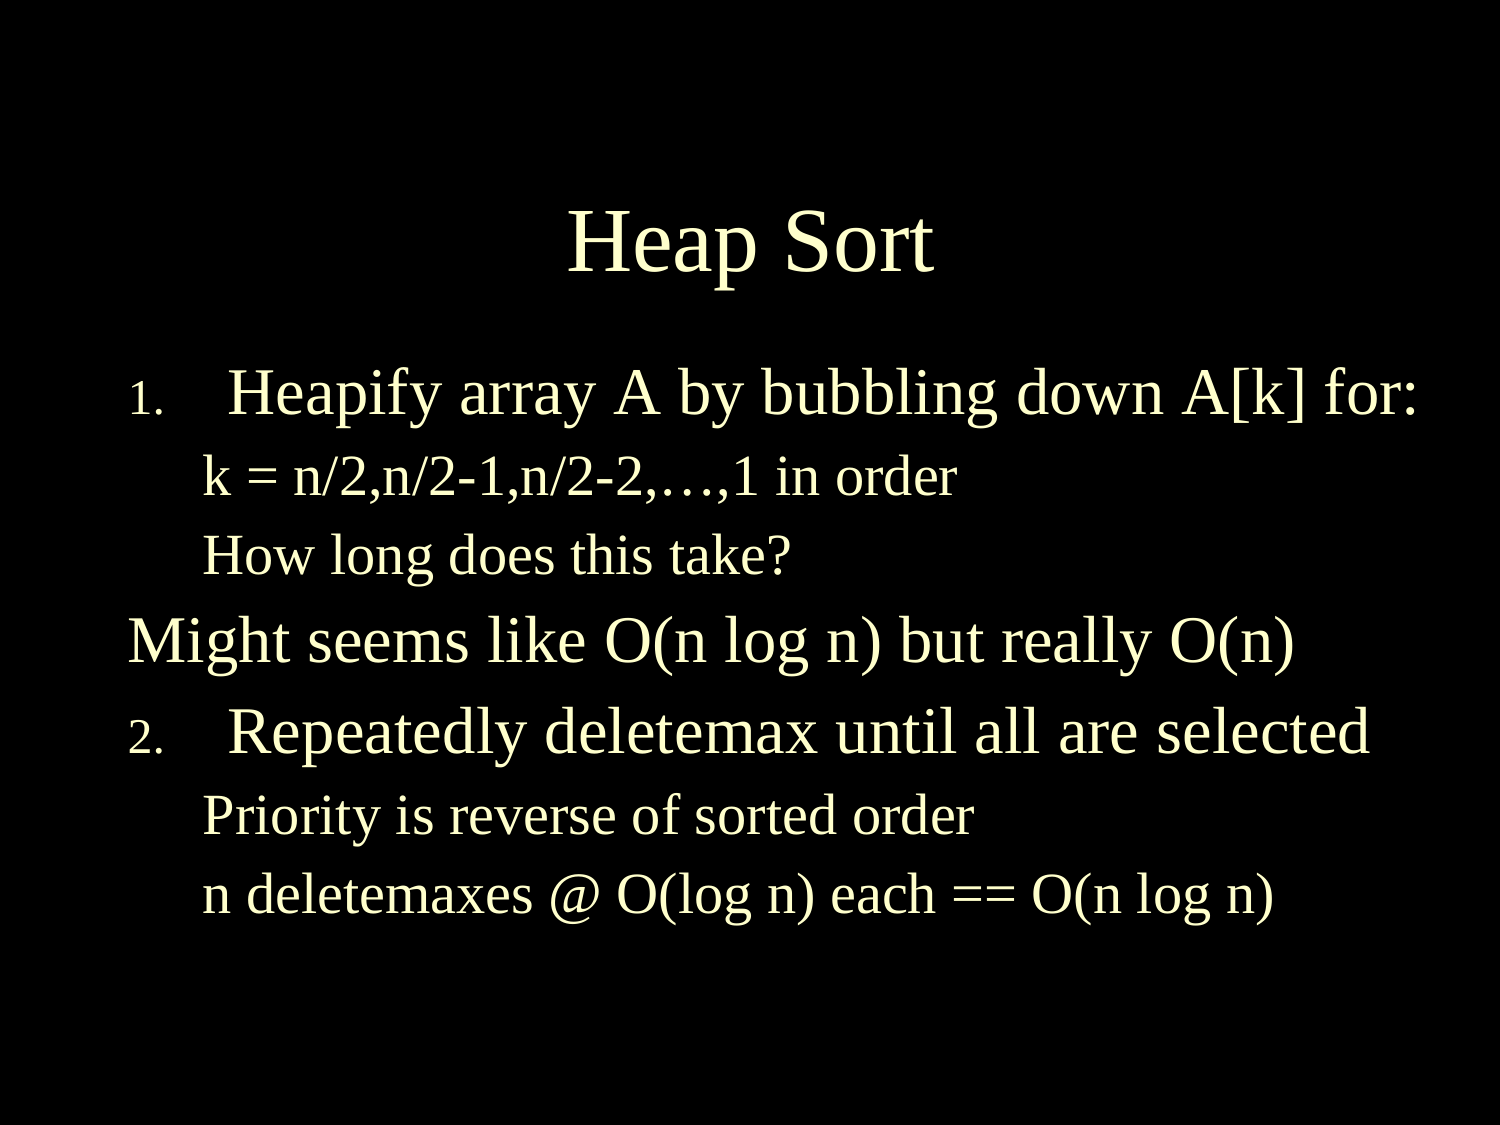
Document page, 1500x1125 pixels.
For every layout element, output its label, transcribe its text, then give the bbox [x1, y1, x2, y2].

list Heapify array A by bubbling down A[k] for: k = n/2,n/2-1,n/2-2,…,1 in order How long does this take? Might seems like O(n log n) but really O(n) Repeatedly deletemax until all are selected Priority is reverse of sorted order n deletemaxes @ O(log n) each == O(n log n) [112, 347, 1482, 1026]
title Heap Sort [22, 145, 1480, 336]
